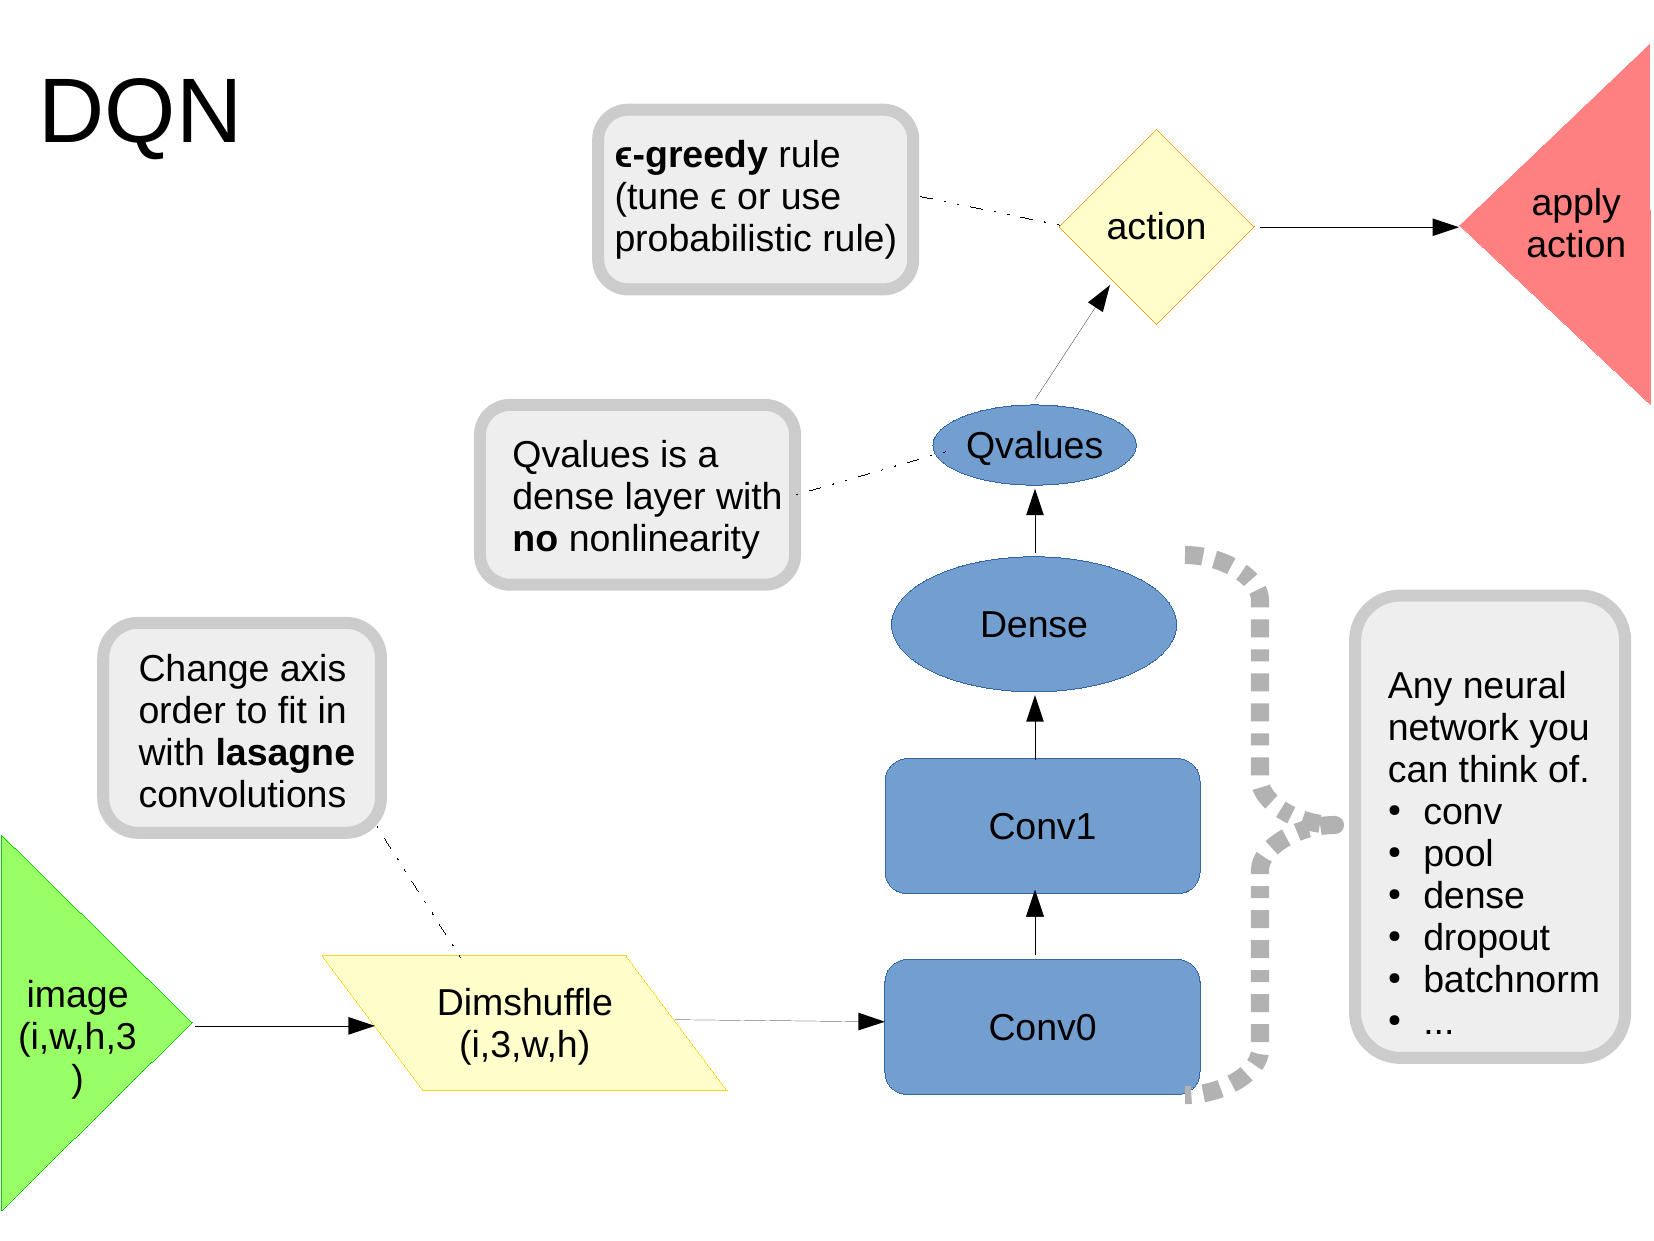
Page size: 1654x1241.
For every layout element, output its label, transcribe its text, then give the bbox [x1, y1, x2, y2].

text_box [603, 277, 908, 290]
text_box image (i,w,h,3) [0, 957, 167, 1075]
text_box [1523, 44, 1650, 165]
text_box Conv0 [884, 959, 1201, 1095]
text_box [1355, 595, 1626, 1049]
text_box [167, 997, 193, 1048]
text_box Conv1 [885, 758, 1201, 894]
text_box [1, 1075, 139, 1211]
text_box Any neural network you can think of. conv pool dense dropout batchnorm ... [1373, 657, 1618, 1051]
text_box [103, 622, 381, 833]
text_box action [1059, 129, 1255, 325]
text_box Qvalues [932, 404, 1137, 486]
text_box Dimshuffle (i,3,w,h) [322, 955, 728, 1091]
text_box Dense [891, 556, 1177, 692]
text_box ϵ-greedy rule (tune ϵ or use probabilistic rule) [590, 117, 934, 277]
text_box DQN [15, 42, 267, 286]
text_box apply action [1457, 165, 1654, 282]
text_box [480, 404, 794, 585]
text_box [1, 835, 126, 957]
text_box [1376, 1051, 1604, 1058]
text_box [1520, 282, 1651, 405]
text_box [608, 109, 903, 117]
text_box Qvalues is a dense layer with no nonlinearity [497, 426, 813, 568]
text_box Change axis order to fit in with lasagne convolutions [123, 640, 376, 824]
